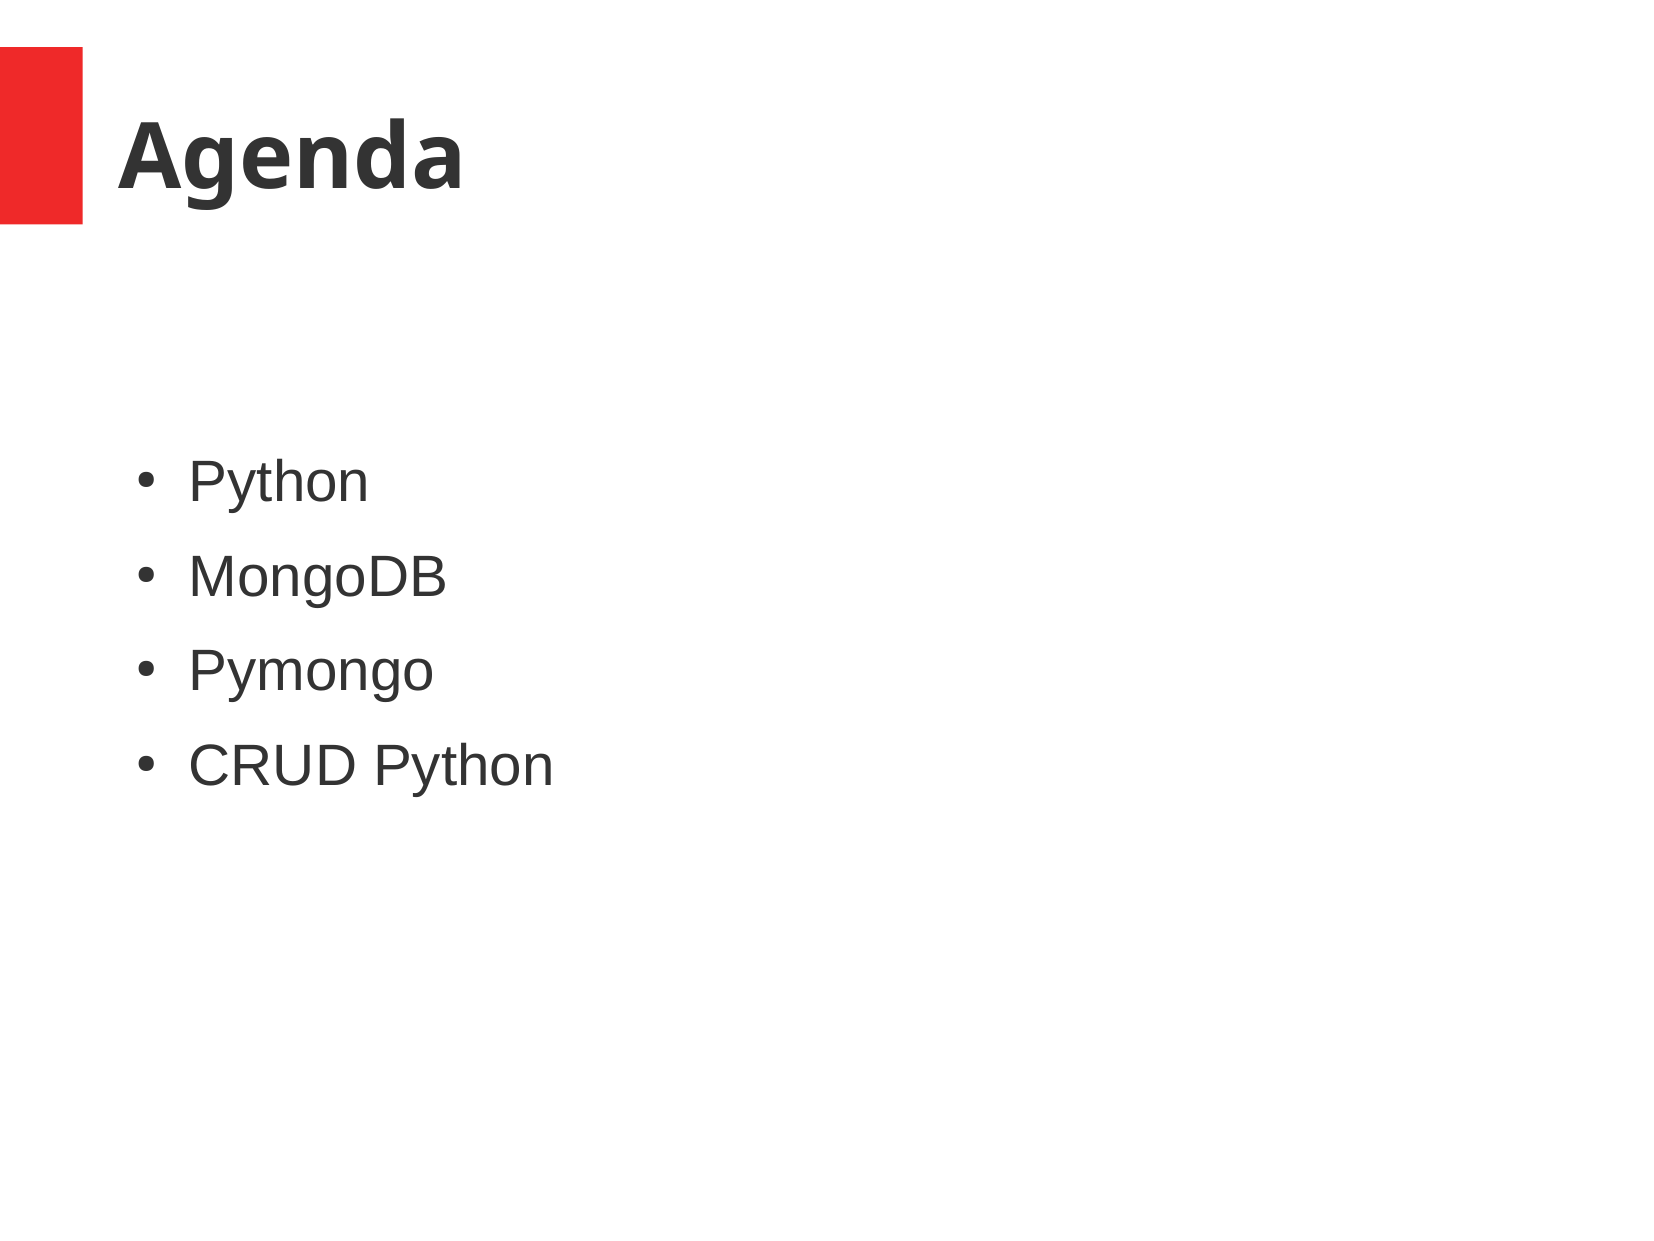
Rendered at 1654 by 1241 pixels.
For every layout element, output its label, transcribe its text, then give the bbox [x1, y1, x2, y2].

title Agenda [118, 49, 1571, 257]
list Python MongoDB Pymongo CRUD Python [118, 354, 1536, 1074]
